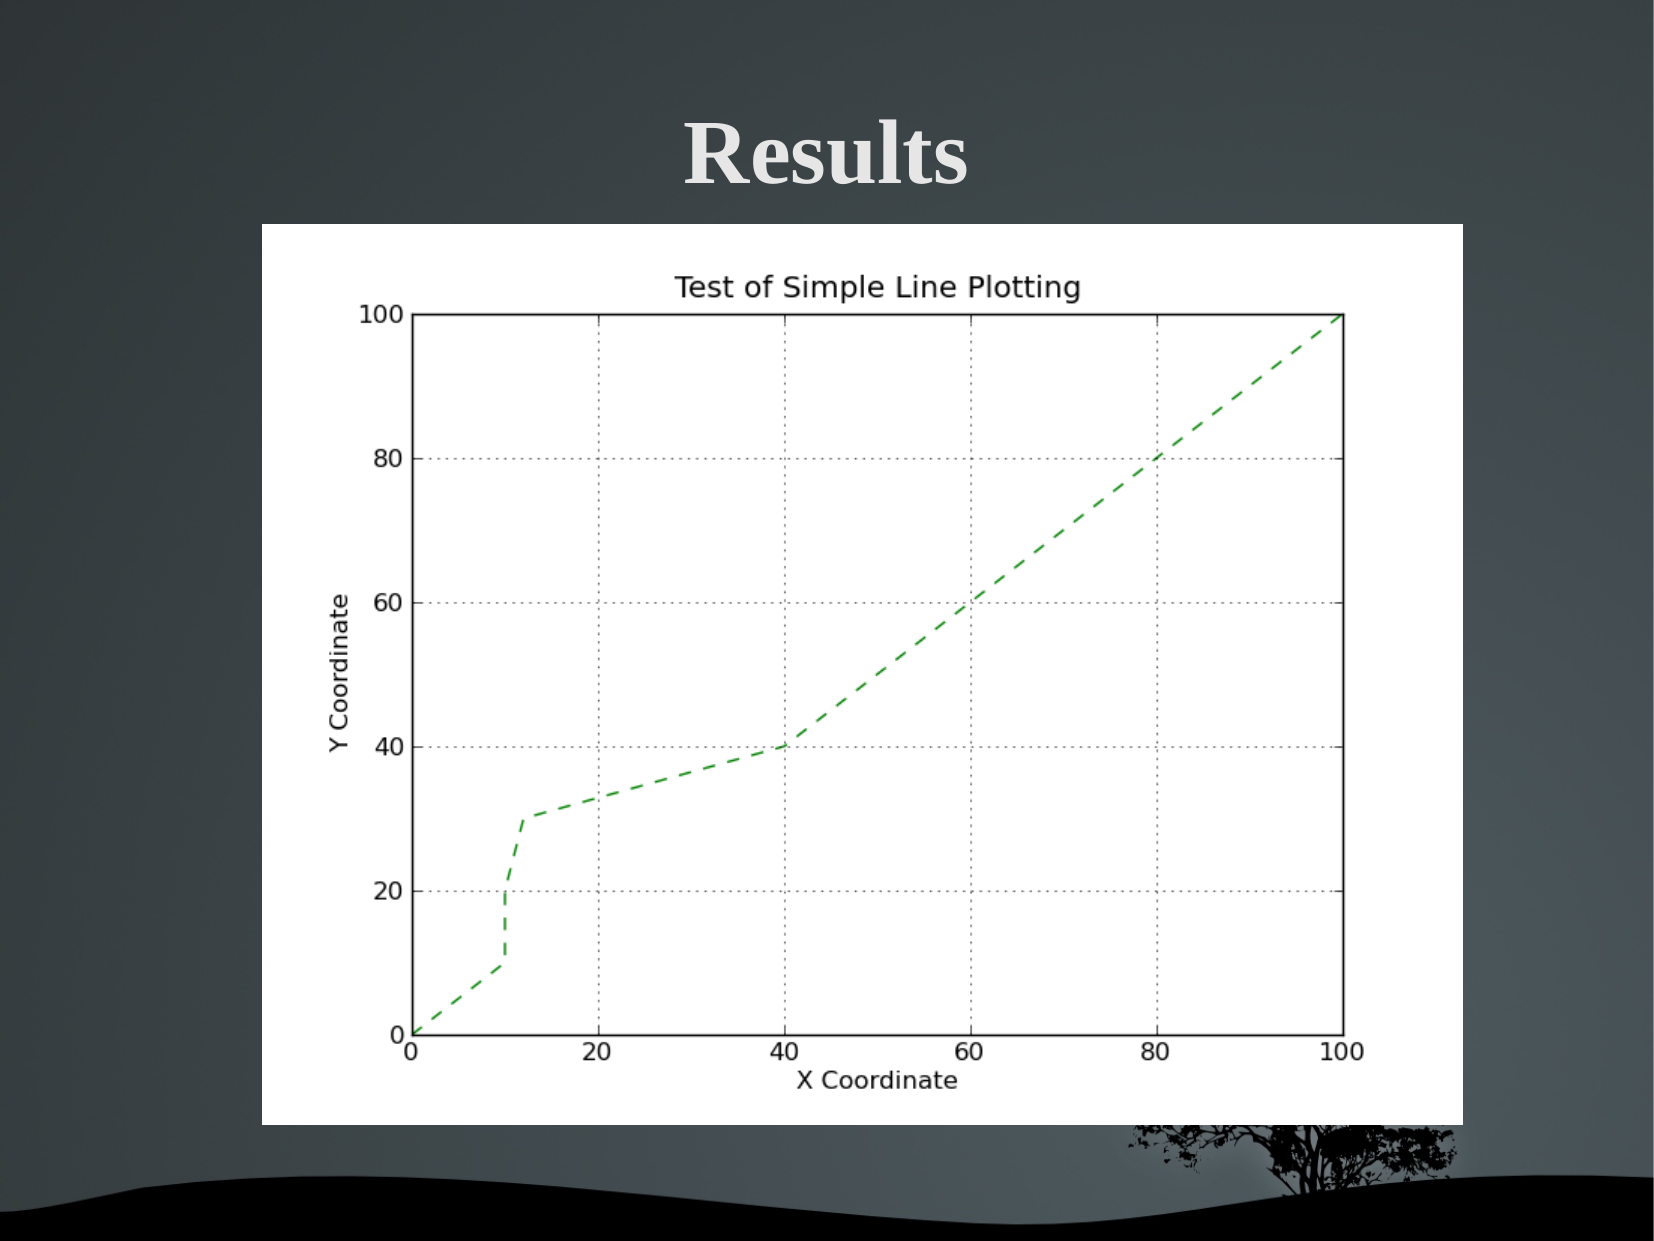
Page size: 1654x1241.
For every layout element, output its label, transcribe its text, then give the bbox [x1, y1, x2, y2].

title Results [82, 56, 1571, 250]
picture [0, 0, 1654, 1241]
